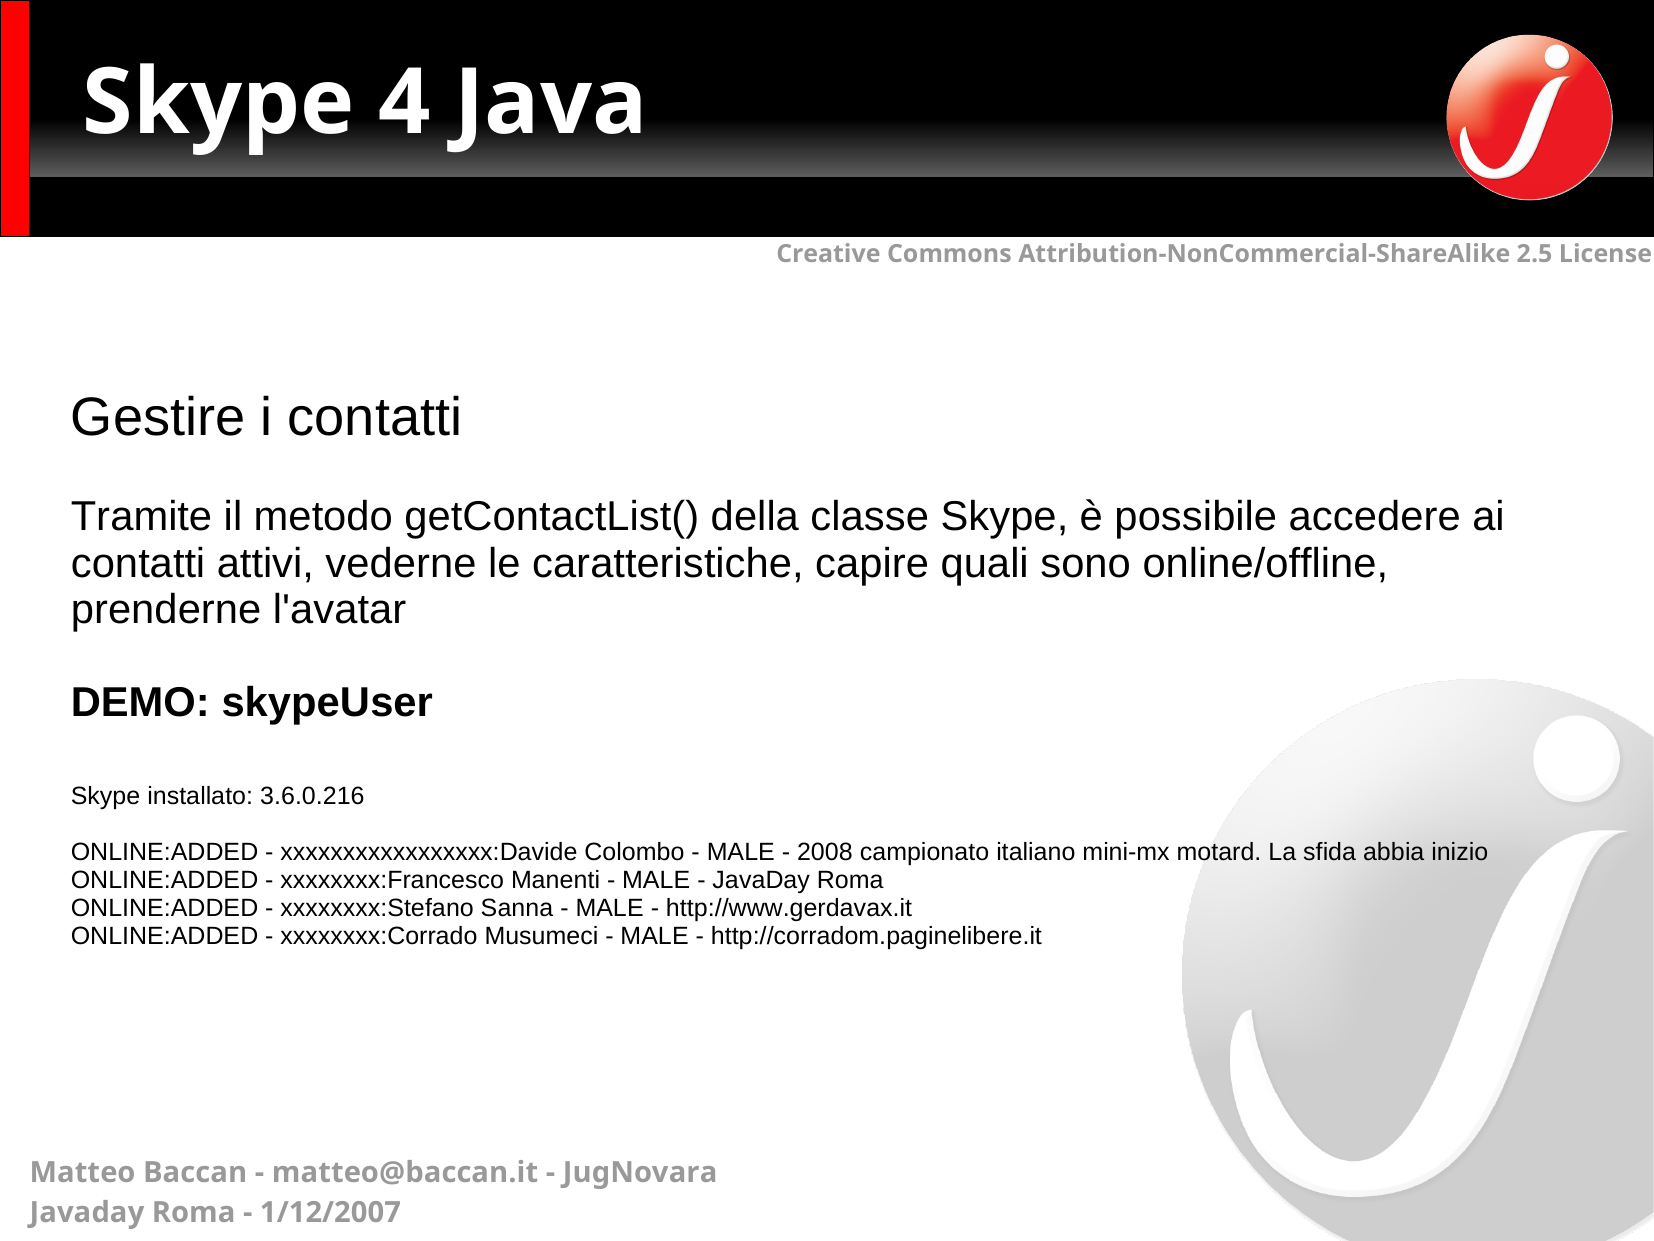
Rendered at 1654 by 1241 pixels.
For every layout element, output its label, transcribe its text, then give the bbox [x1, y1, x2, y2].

picture [1434, 28, 1625, 207]
picture [1181, 679, 1654, 1241]
subtitle Gestire i contatti Tramite il metodo getContactList() della classe Skype, è possibile accedere ai contatti attivi, vederne le caratteristiche, capire quali sono online/offline, prenderne l'avatar DEMO: skypeUser Skype installato: 3.6.0.216 ONLINE:ADDED - xxxxxxxxxxxxxxxxx:Davide Colombo - MALE - 2008 campionato italiano mini-mx motard. La sfida abbia inizio ONLINE:ADDED - xxxxxxxx:Francesco Manenti - MALE - JavaDay Roma ONLINE:ADDED - xxxxxxxx:Stefano Sanna - MALE - http://www.gerdavax.it ONLINE:ADDED - xxxxxxxx:Corrado Musumeci - MALE - http://corradom.paginelibere.it [70, 384, 1559, 951]
title Skype 4 Java [82, 43, 1571, 154]
text_box [627, 219, 1188, 291]
